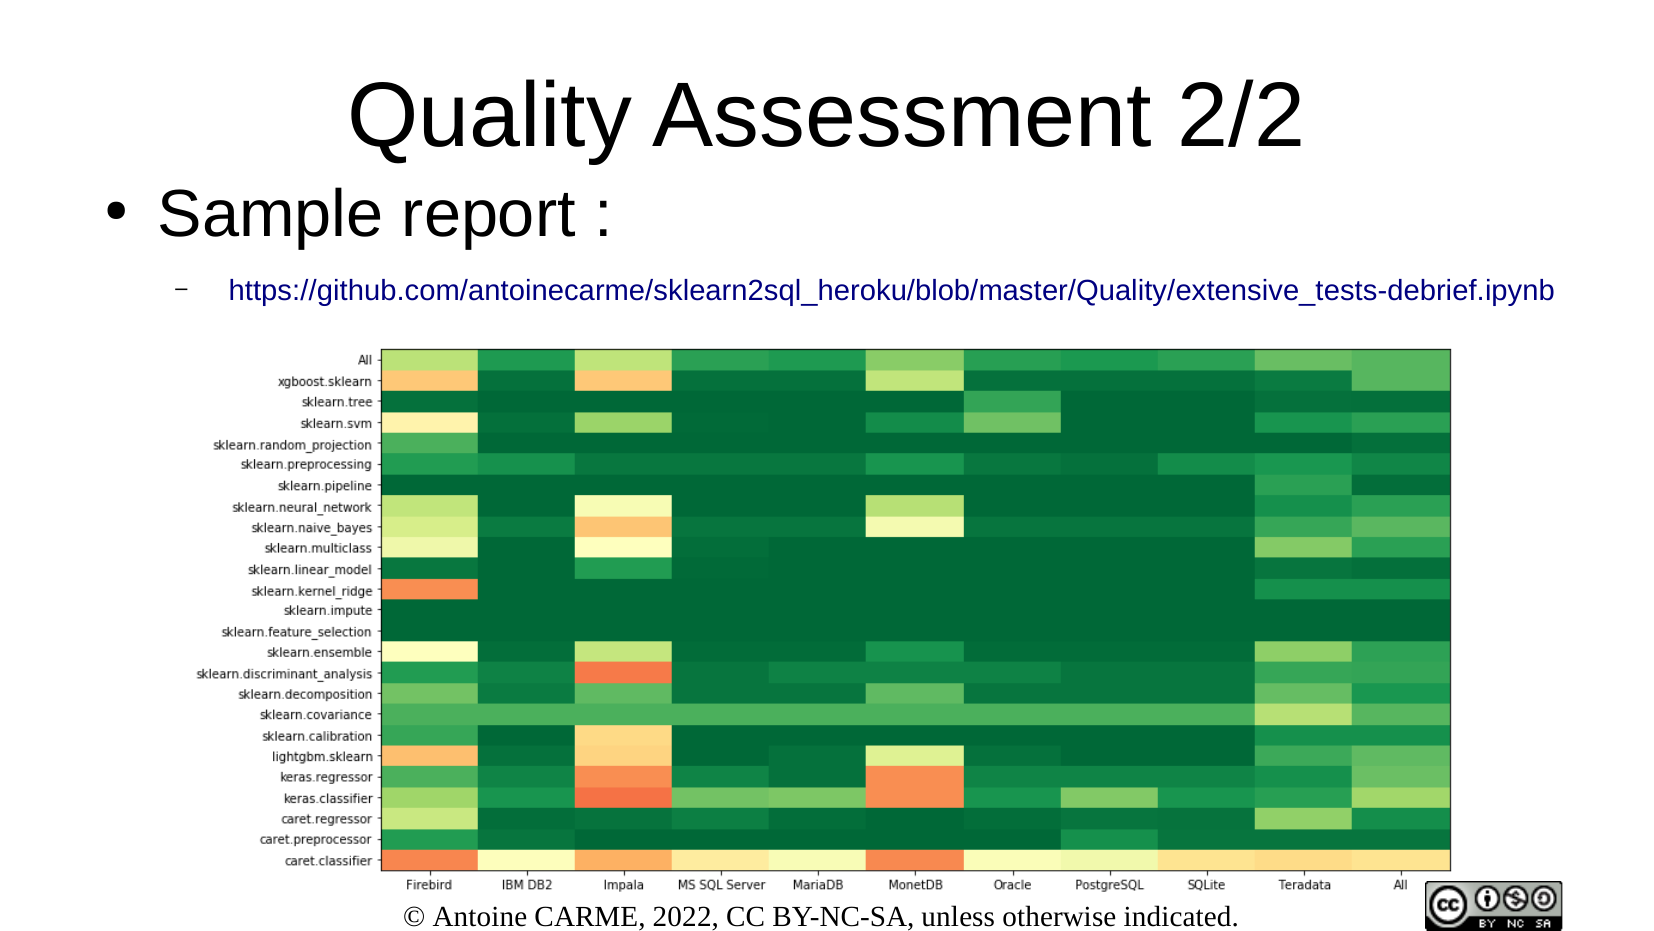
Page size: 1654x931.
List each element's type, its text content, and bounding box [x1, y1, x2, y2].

picture [187, 337, 1563, 931]
title Quality Assessment 2/2 [82, 37, 1571, 193]
list Sample report : https://github.com/antoinecarme/sklearn2sql_heroku/blob/master/Quality/extensive_tests-debrief.ipynb [86, 175, 1575, 333]
